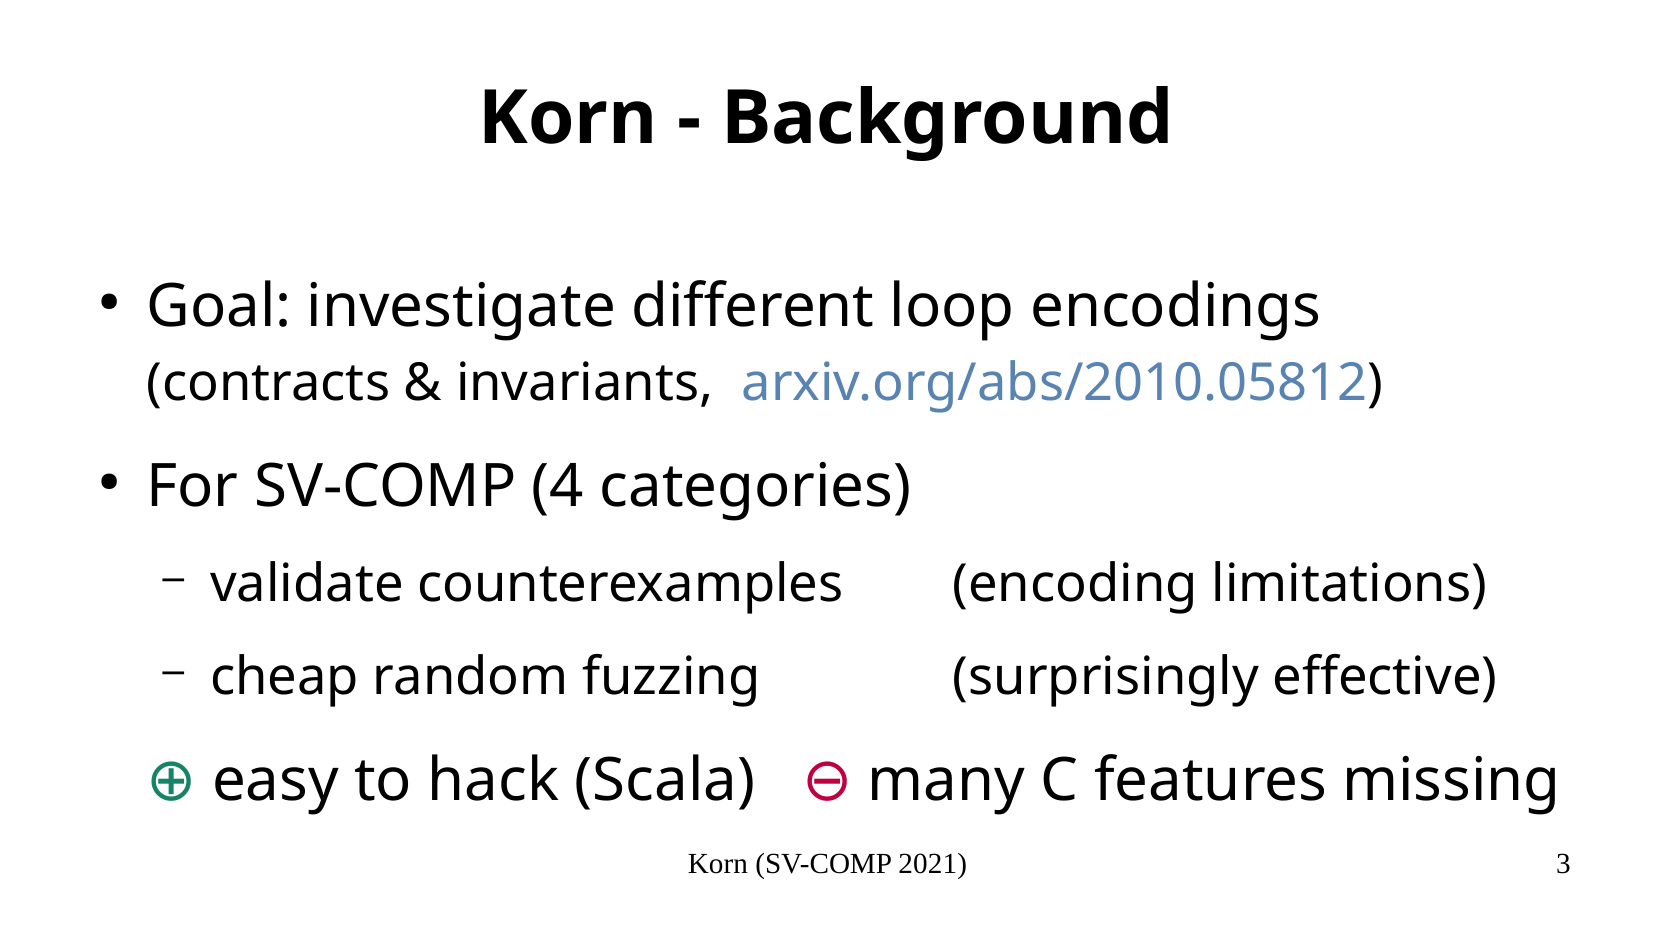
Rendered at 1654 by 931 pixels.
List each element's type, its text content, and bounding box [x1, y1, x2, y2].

list Goal: investigate different loop encodings (contracts & invariants, arxiv.org/abs/2010.05812) For SV-COMP (4 categories) validate counterexamples (encoding limitations) cheap random fuzzing (surprisingly effective) ⊕ easy to hack (Scala) ⊖ many C features missing [82, 262, 1571, 826]
title Korn - Background [82, 37, 1571, 193]
